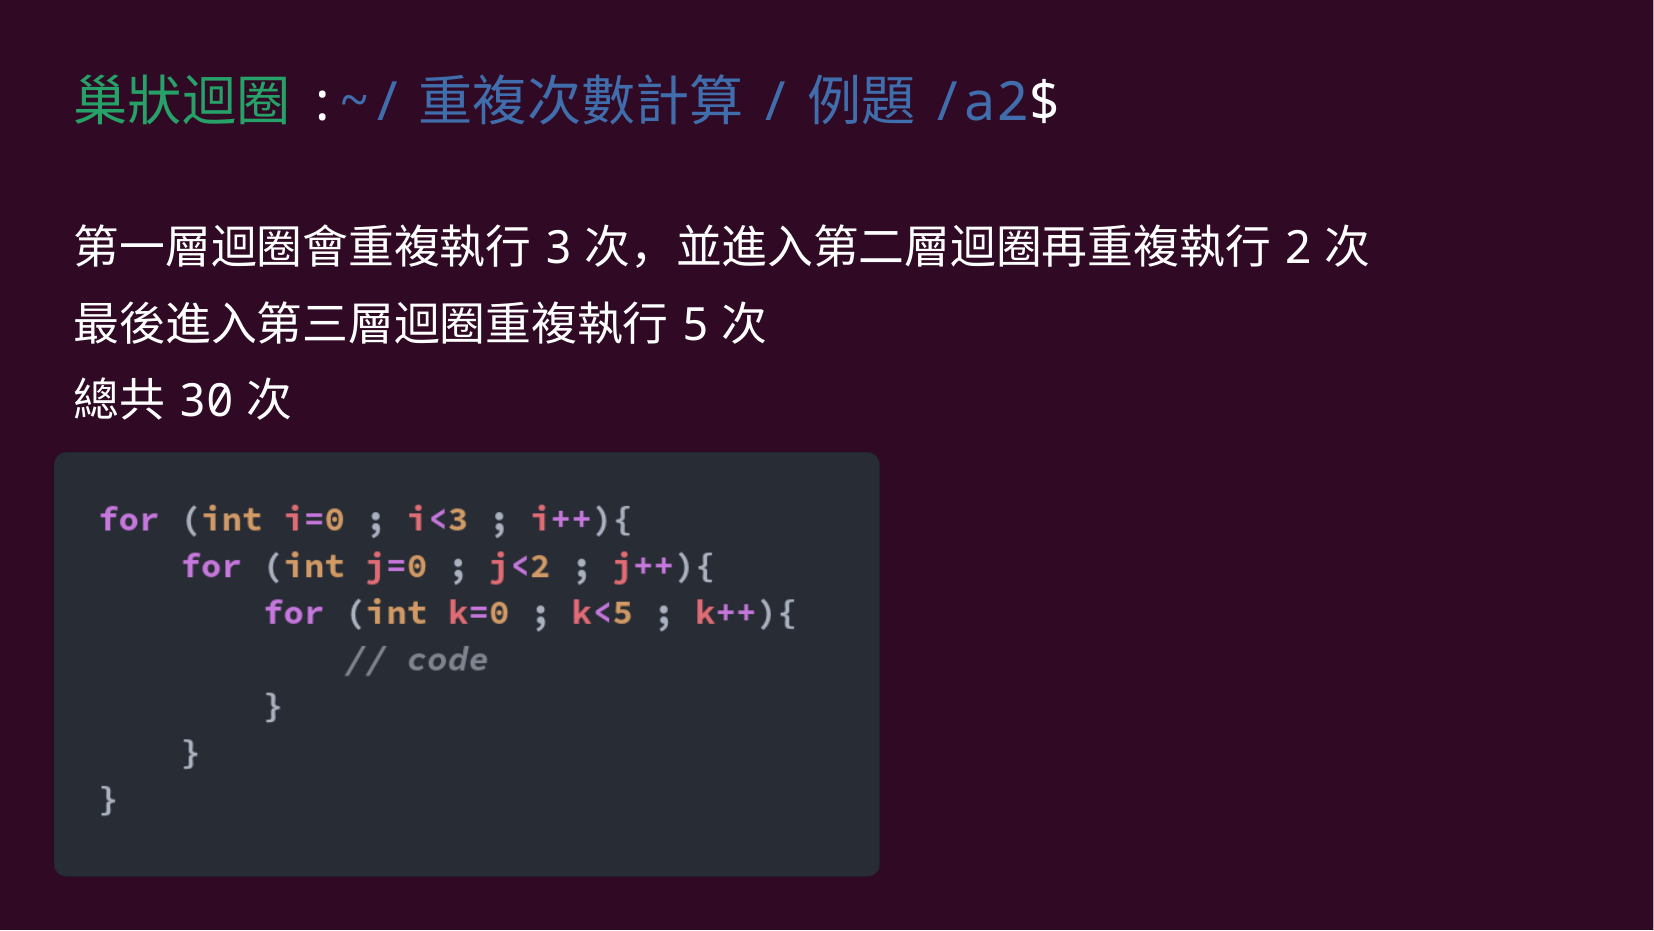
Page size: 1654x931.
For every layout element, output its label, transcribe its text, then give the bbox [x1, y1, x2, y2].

picture [0, 398, 934, 931]
text_box 第一層迴圈會重複執行3次，並進入第二層迴圈再重複執行2次 最後進入第三層迴圈重複執行5次 總共30次 [59, 193, 1613, 488]
text_box 巢狀迴圈:~/重複次數計算/例題/a2$ [59, 55, 1201, 139]
